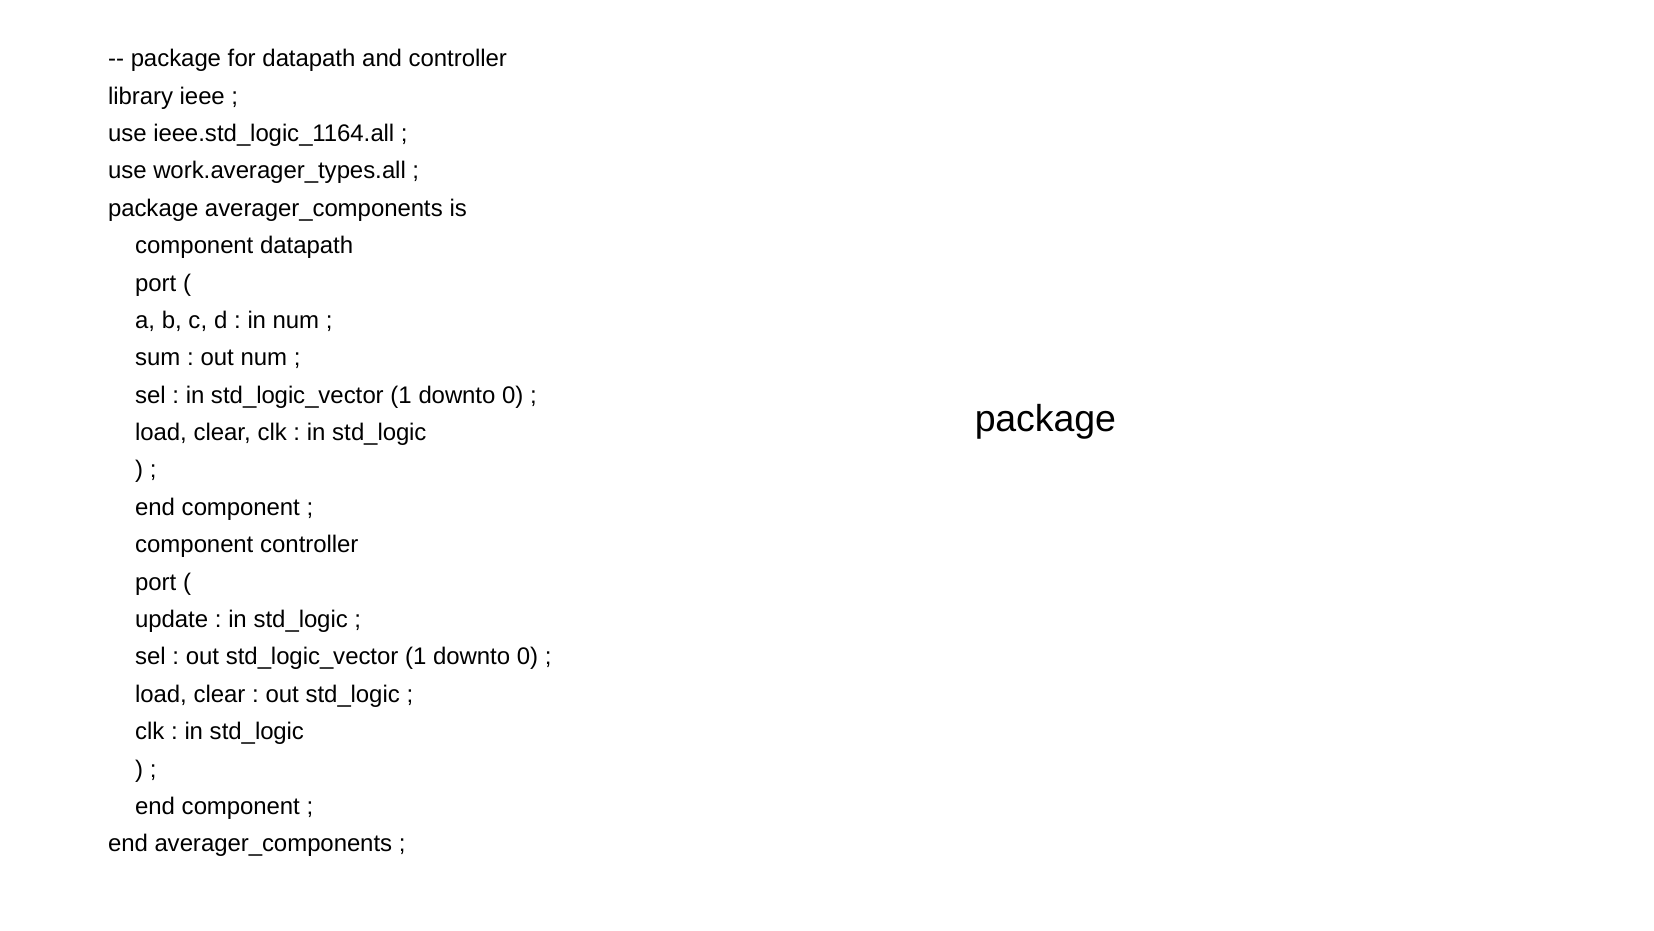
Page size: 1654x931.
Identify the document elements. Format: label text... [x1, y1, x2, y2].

text_box package [960, 390, 1131, 447]
list -- package for datapath and controller library ieee ; use ieee.std_logic_1164.all ; use work.averager_types.all ; package averager_components is component datapath port ( a, b, c, d : in num ; sum : out num ; sel : in std_logic_vector (1 downto 0) ; load, clear, clk : in std_logic ) ; end component ; component controller port ( update : in std_logic ; sel : out std_logic_vector (1 downto 0) ; load, clear : out std_logic ; clk : in std_logic ) ; end component ; end averager_components ; [82, 45, 616, 871]
